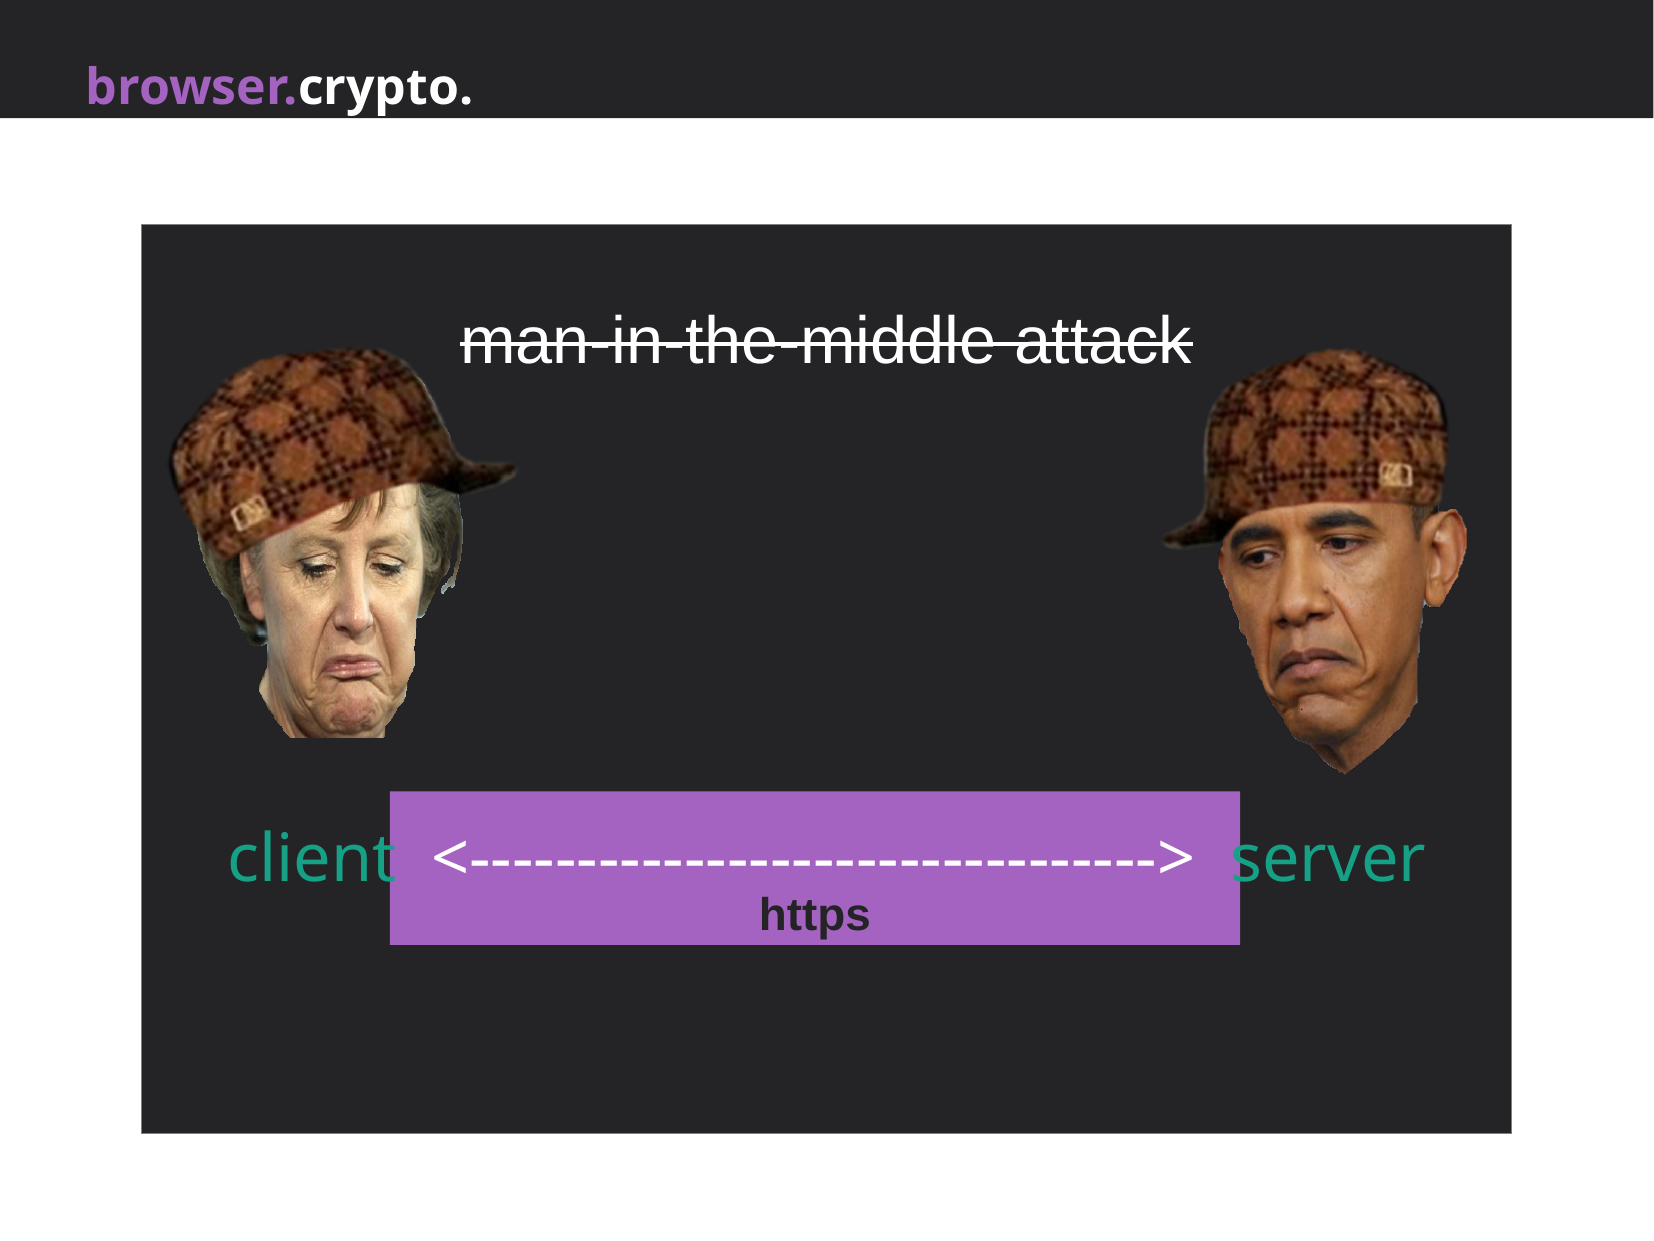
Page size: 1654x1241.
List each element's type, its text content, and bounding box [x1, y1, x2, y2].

text_box [141, 224, 1512, 295]
picture [1157, 342, 1475, 780]
picture [165, 385, 522, 745]
text_box [141, 385, 1512, 1134]
text_box client <--------------------------------> server [200, 802, 1453, 898]
text_box [0, 0, 1654, 119]
text_box browser.crypto. [70, 43, 567, 119]
text_box man-in-the-middle attack [141, 295, 1512, 385]
